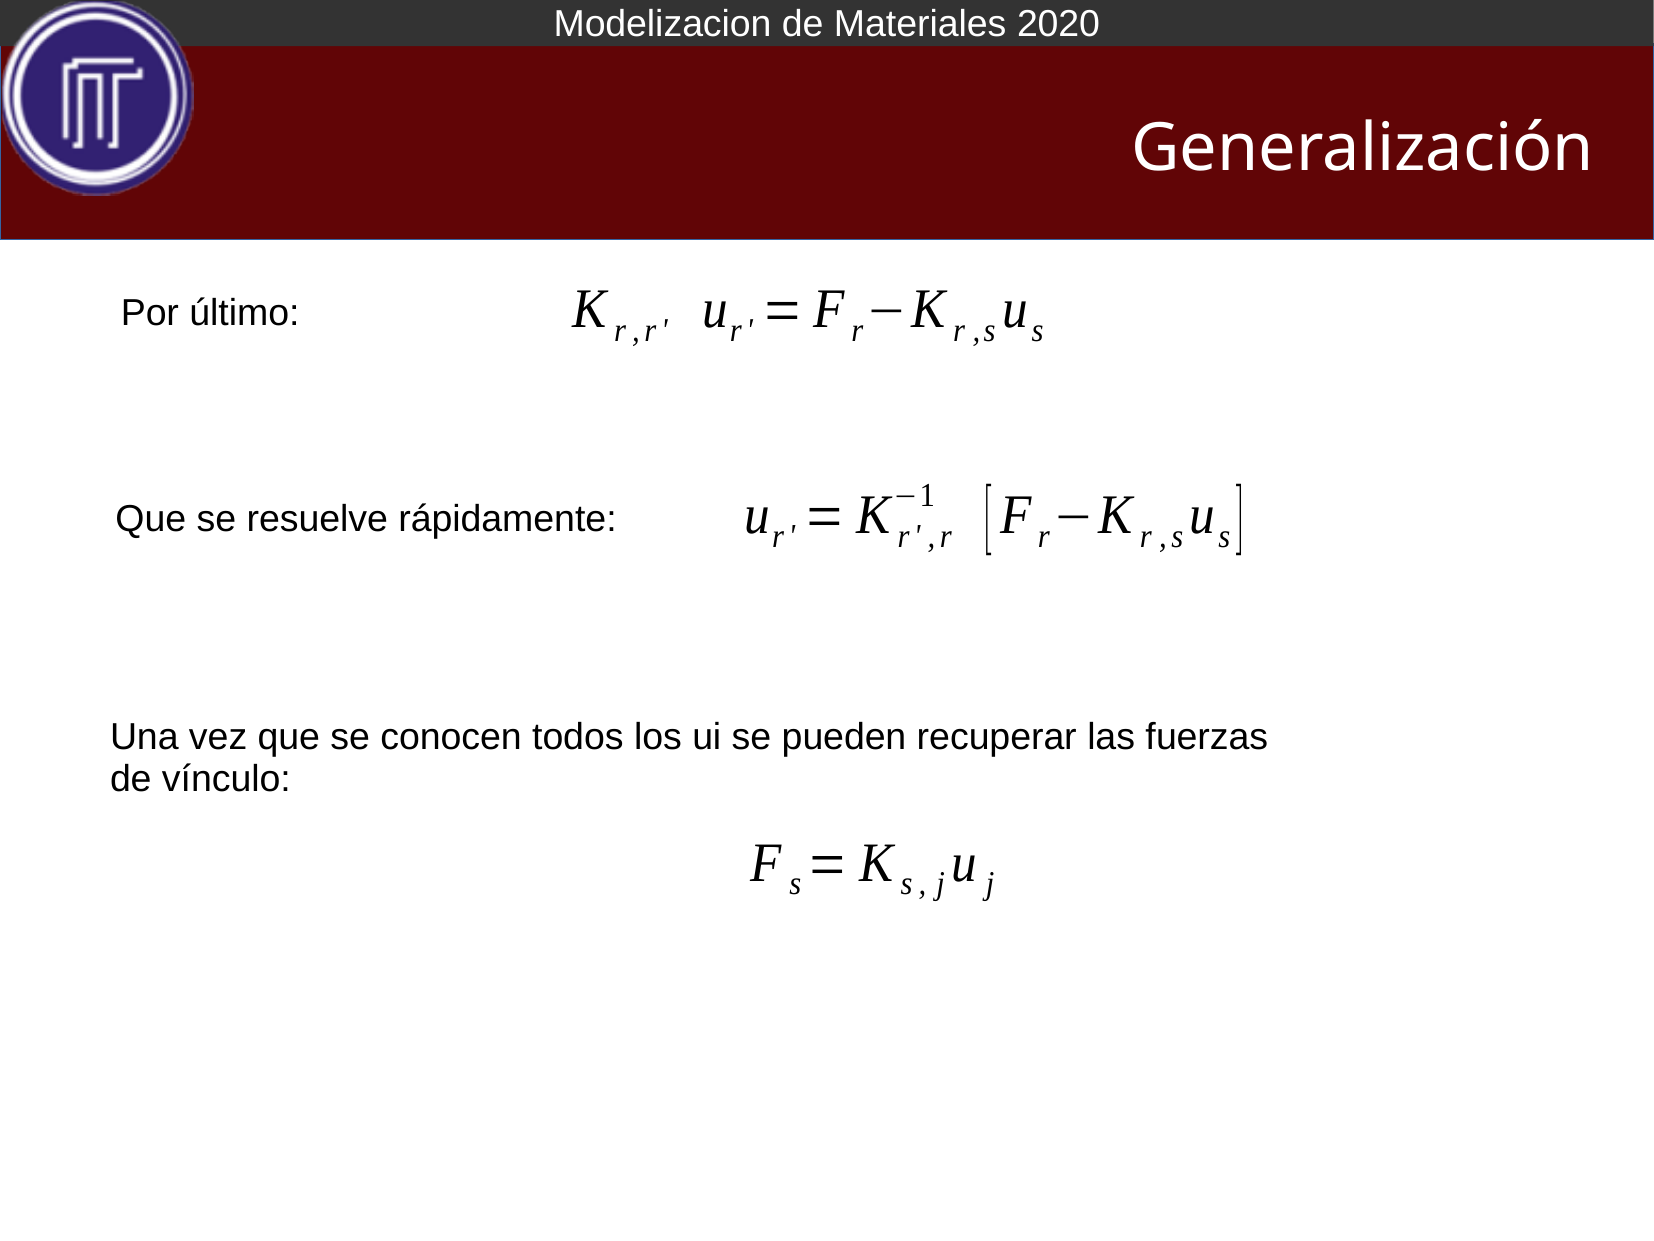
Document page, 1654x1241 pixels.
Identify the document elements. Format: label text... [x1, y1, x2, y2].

title Generalización [41, 70, 1654, 218]
text_box Por último: [106, 283, 492, 341]
text_box Que se resuelve rápidamente: [100, 490, 673, 548]
chart [563, 278, 1050, 349]
picture [0, 0, 194, 196]
chart [737, 476, 1250, 559]
text_box Una vez que se conocen todos los ui se pueden recuperar las fuerzas de vínculo: [95, 707, 1307, 807]
chart [741, 831, 1002, 902]
